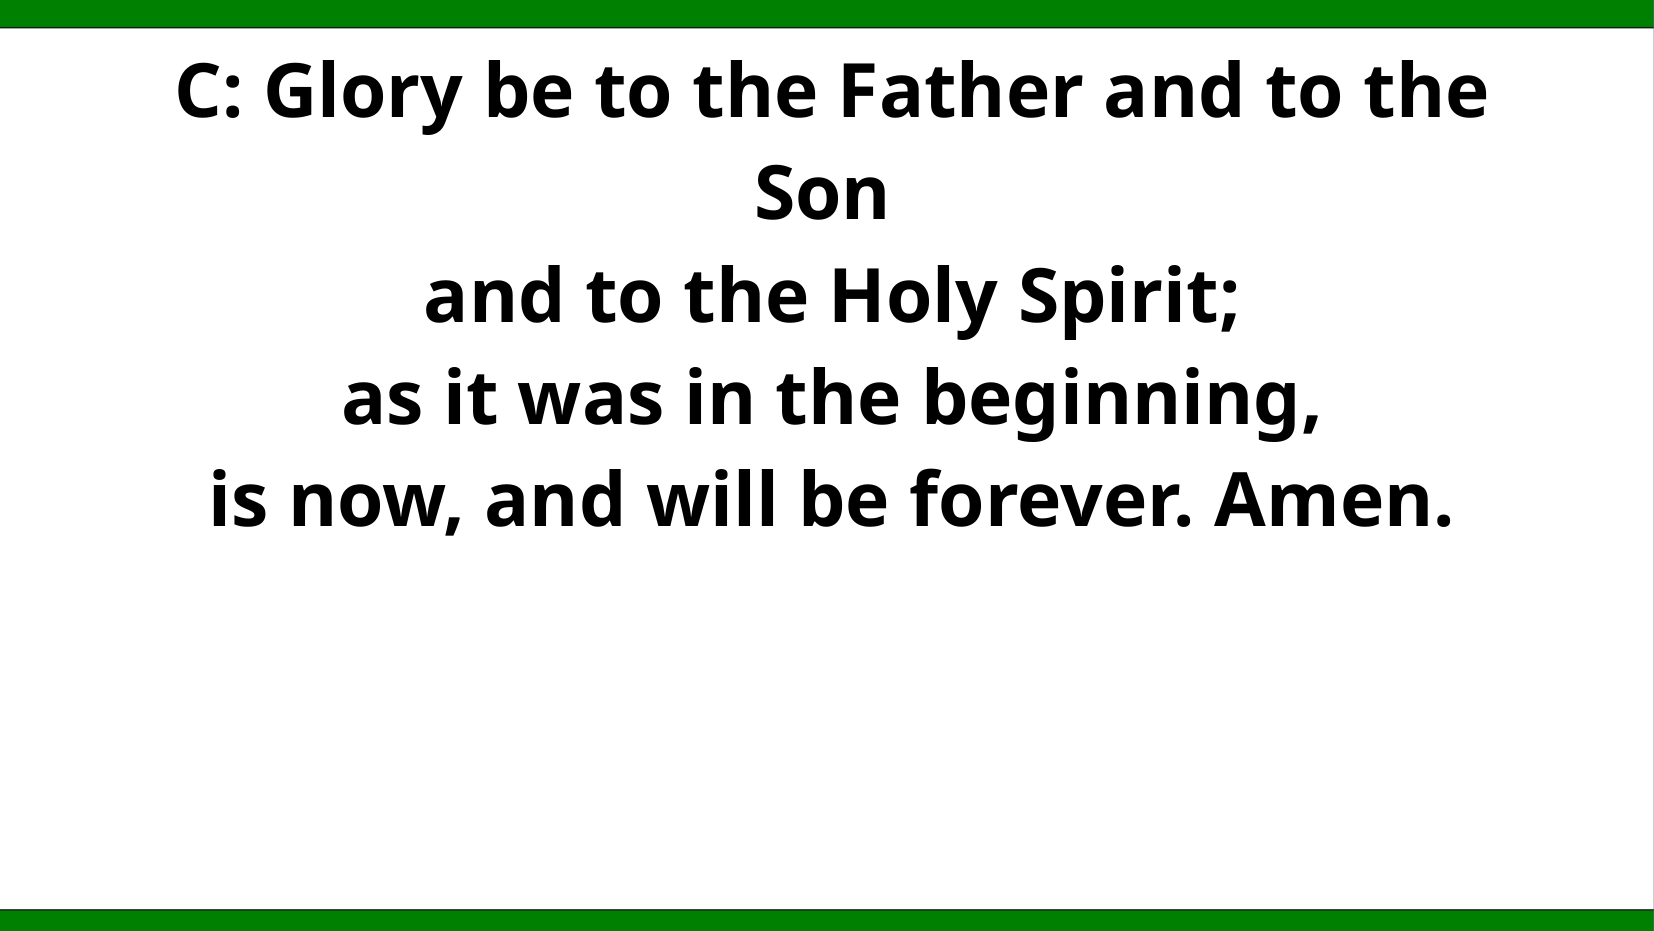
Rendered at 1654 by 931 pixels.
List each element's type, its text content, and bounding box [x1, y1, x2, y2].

picture [0, 0, 1654, 931]
text_box C: Glory be to the Father and to the Son and to the Holy Spirit; as it was in the beginning, is now, and will be forever. Amen. [90, 30, 1576, 445]
